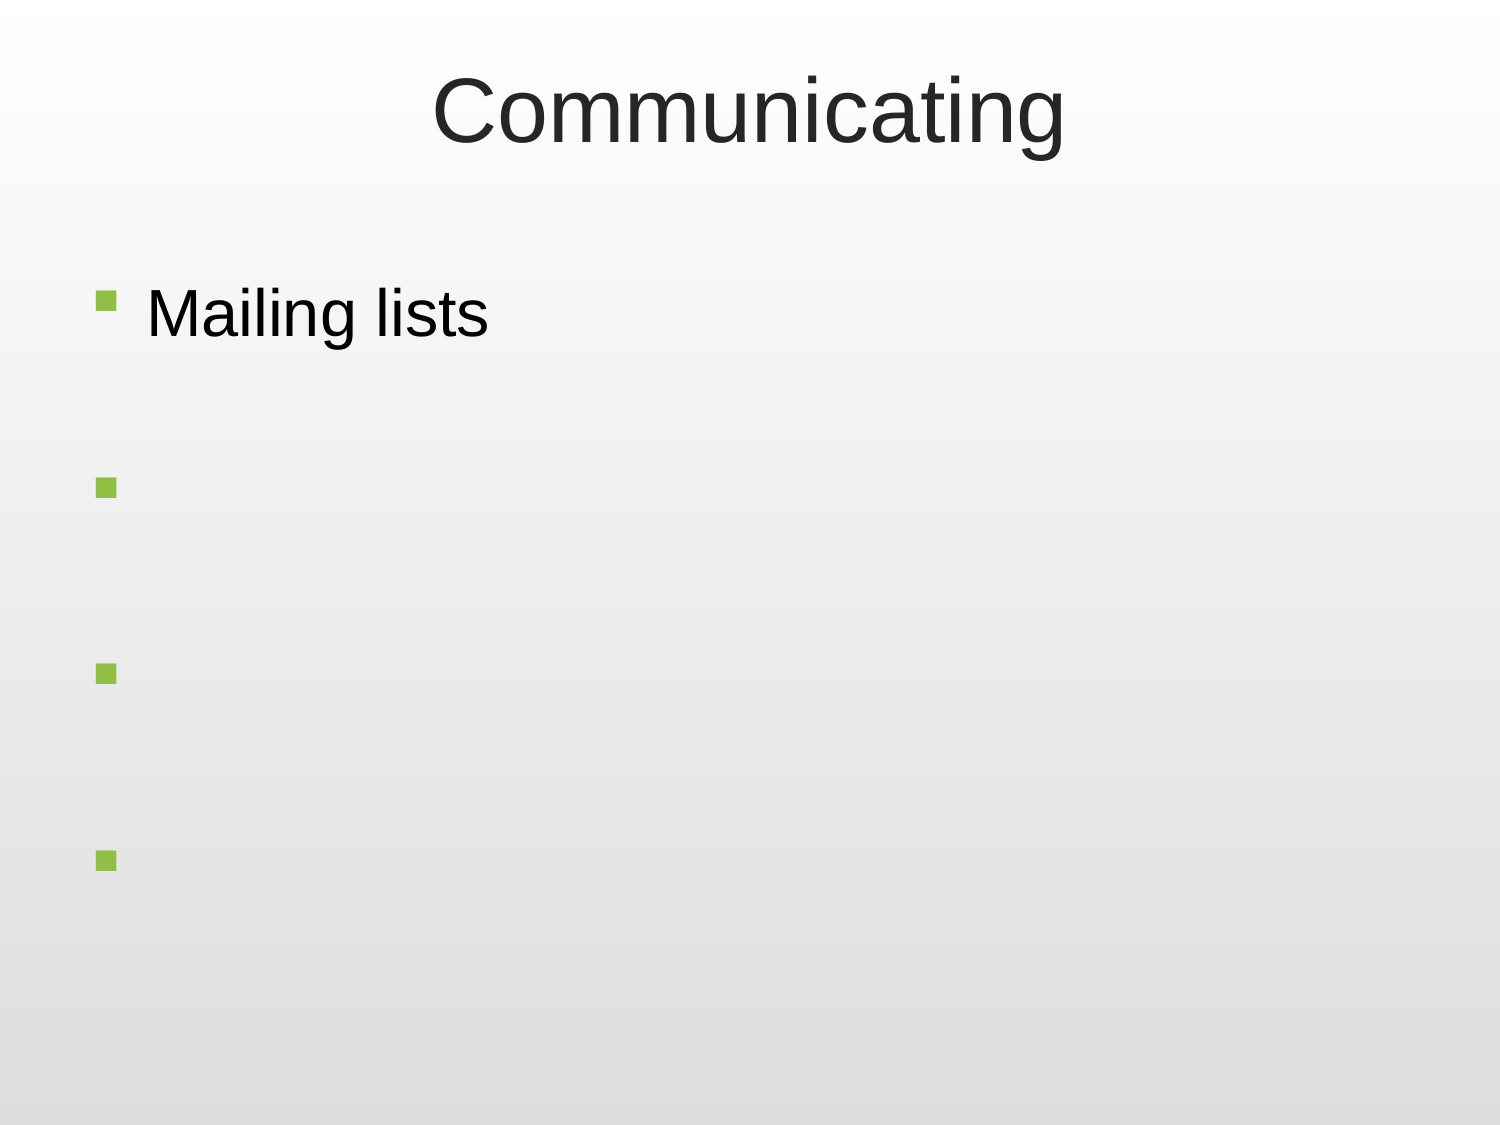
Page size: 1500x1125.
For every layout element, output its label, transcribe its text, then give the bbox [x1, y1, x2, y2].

title Communicating [75, 19, 1425, 191]
list Mailing lists [75, 262, 1425, 1005]
